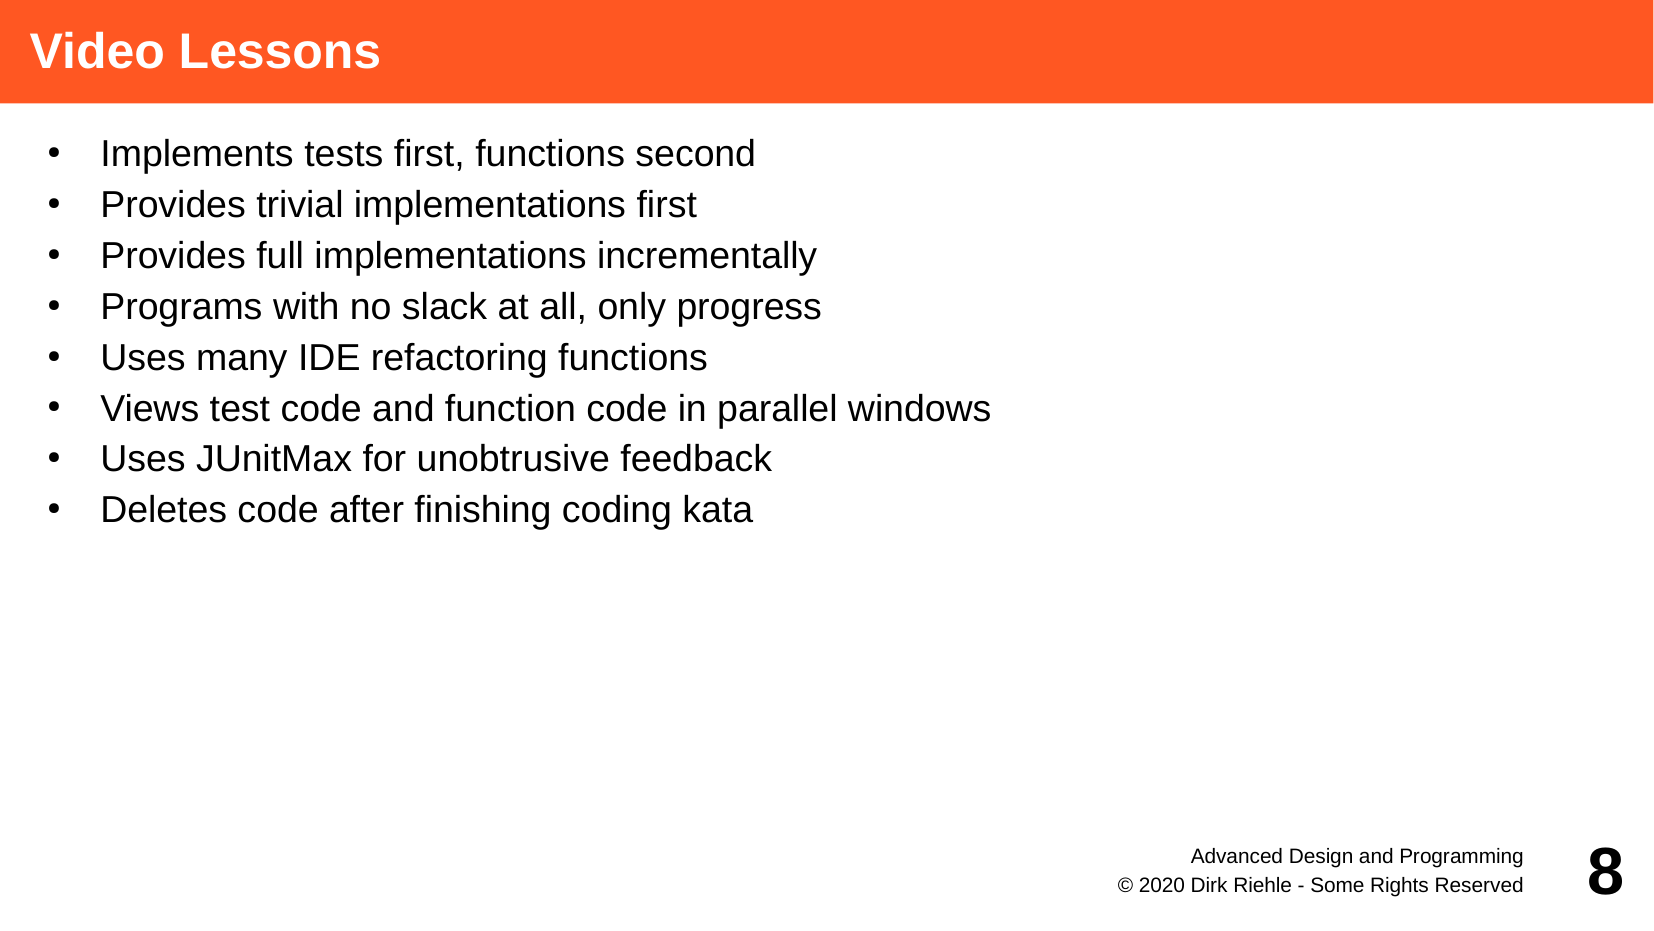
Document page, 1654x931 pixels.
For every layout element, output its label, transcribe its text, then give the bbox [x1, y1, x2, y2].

title Video Lessons [0, 0, 1654, 104]
list Implements tests first, functions second Provides trivial implementations first Provides full implementations incrementally Programs with no slack at all, only progress Uses many IDE refactoring functions Views test code and function code in parallel windows Uses JUnitMax for unobtrusive feedback Deletes code after finishing coding kata [29, 132, 1625, 813]
